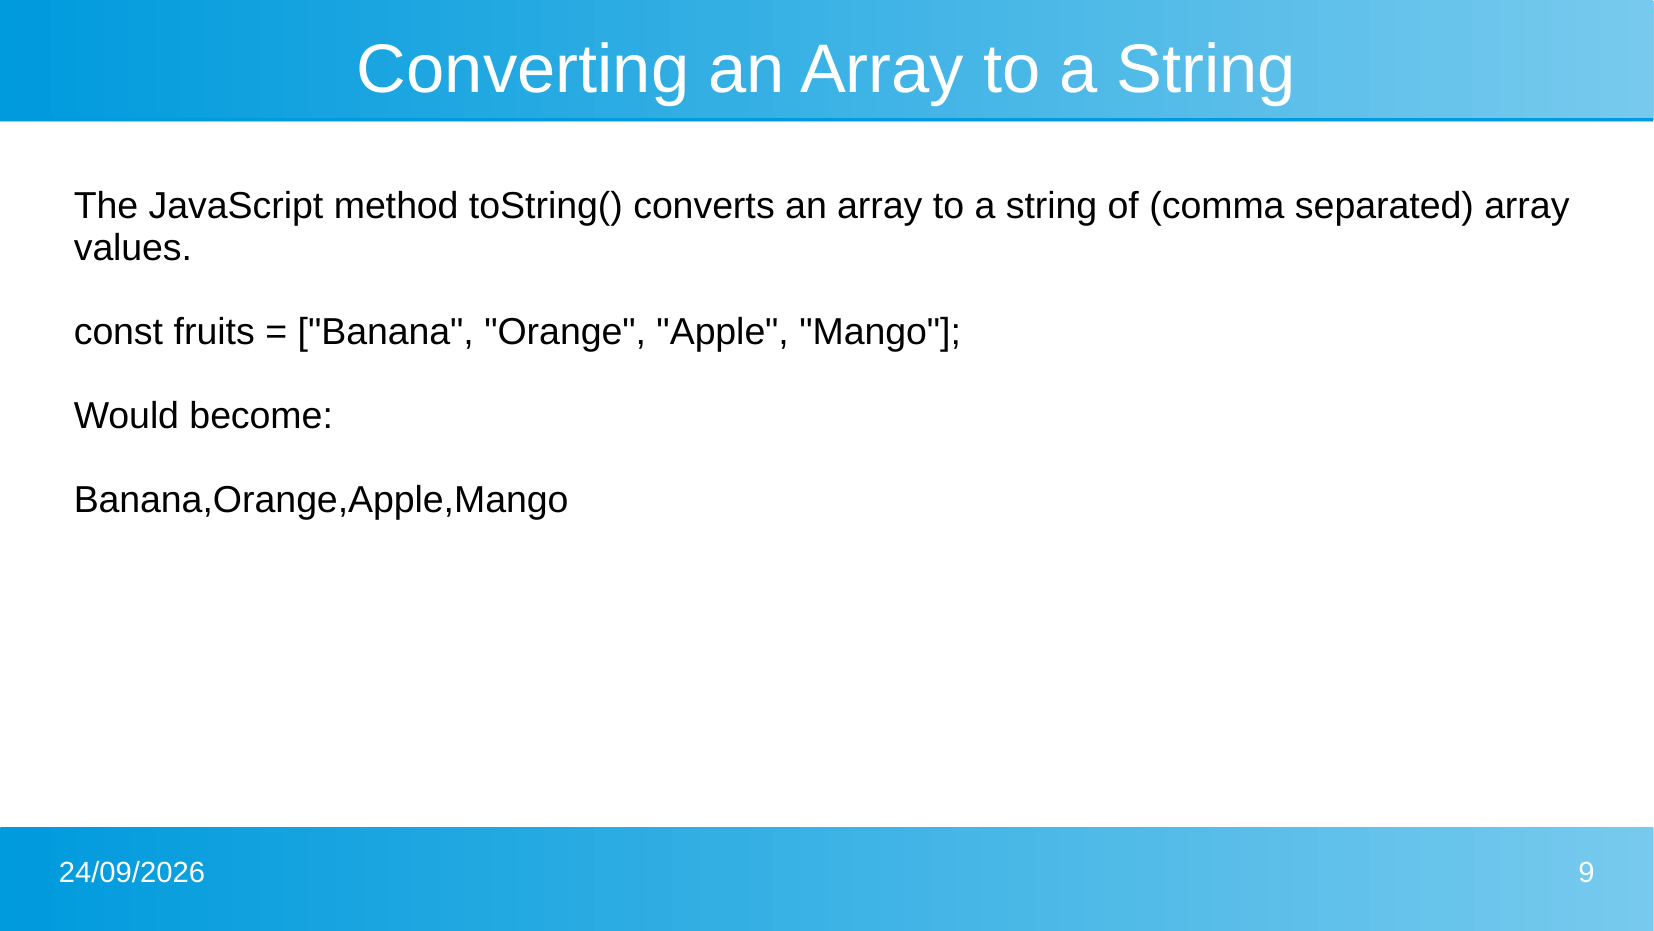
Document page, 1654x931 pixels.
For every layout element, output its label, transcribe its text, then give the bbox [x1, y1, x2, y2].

text_box The JavaScript method toString() converts an array to a string of (comma separated) array values. const fruits = ["Banana", "Orange", "Apple", "Mango"]; Would become: Banana,Orange,Apple,Mango [59, 177, 1625, 528]
title Converting an Array to a String [59, 29, 1595, 108]
